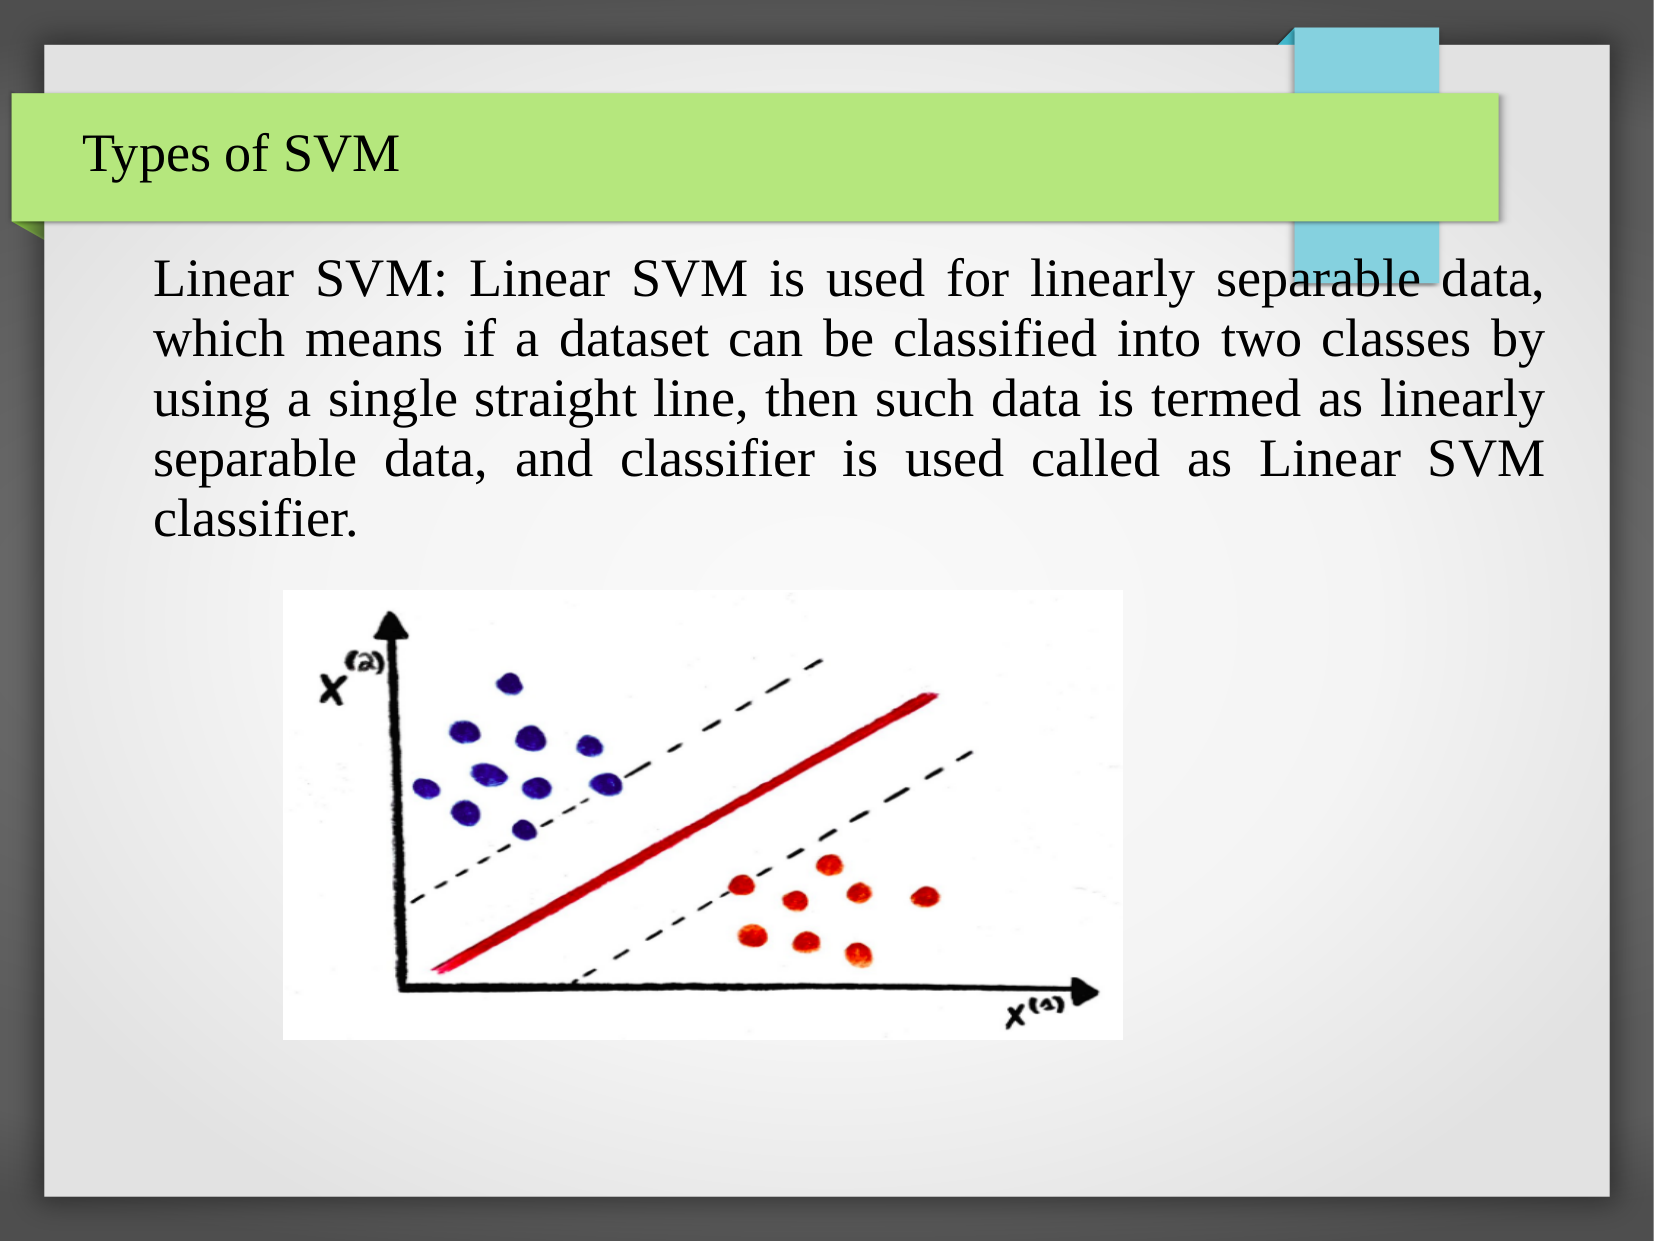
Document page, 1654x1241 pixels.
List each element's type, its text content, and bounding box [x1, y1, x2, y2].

title Types of SVM [82, 94, 1264, 213]
picture [0, 0, 1654, 1241]
list Linear SVM: Linear SVM is used for linearly separable data, which means if a dataset can be classified into two classes by using a single straight line, then such data is termed as linearly separable data, and classifier is used called as Linear SVM classifier. [82, 248, 1548, 1146]
